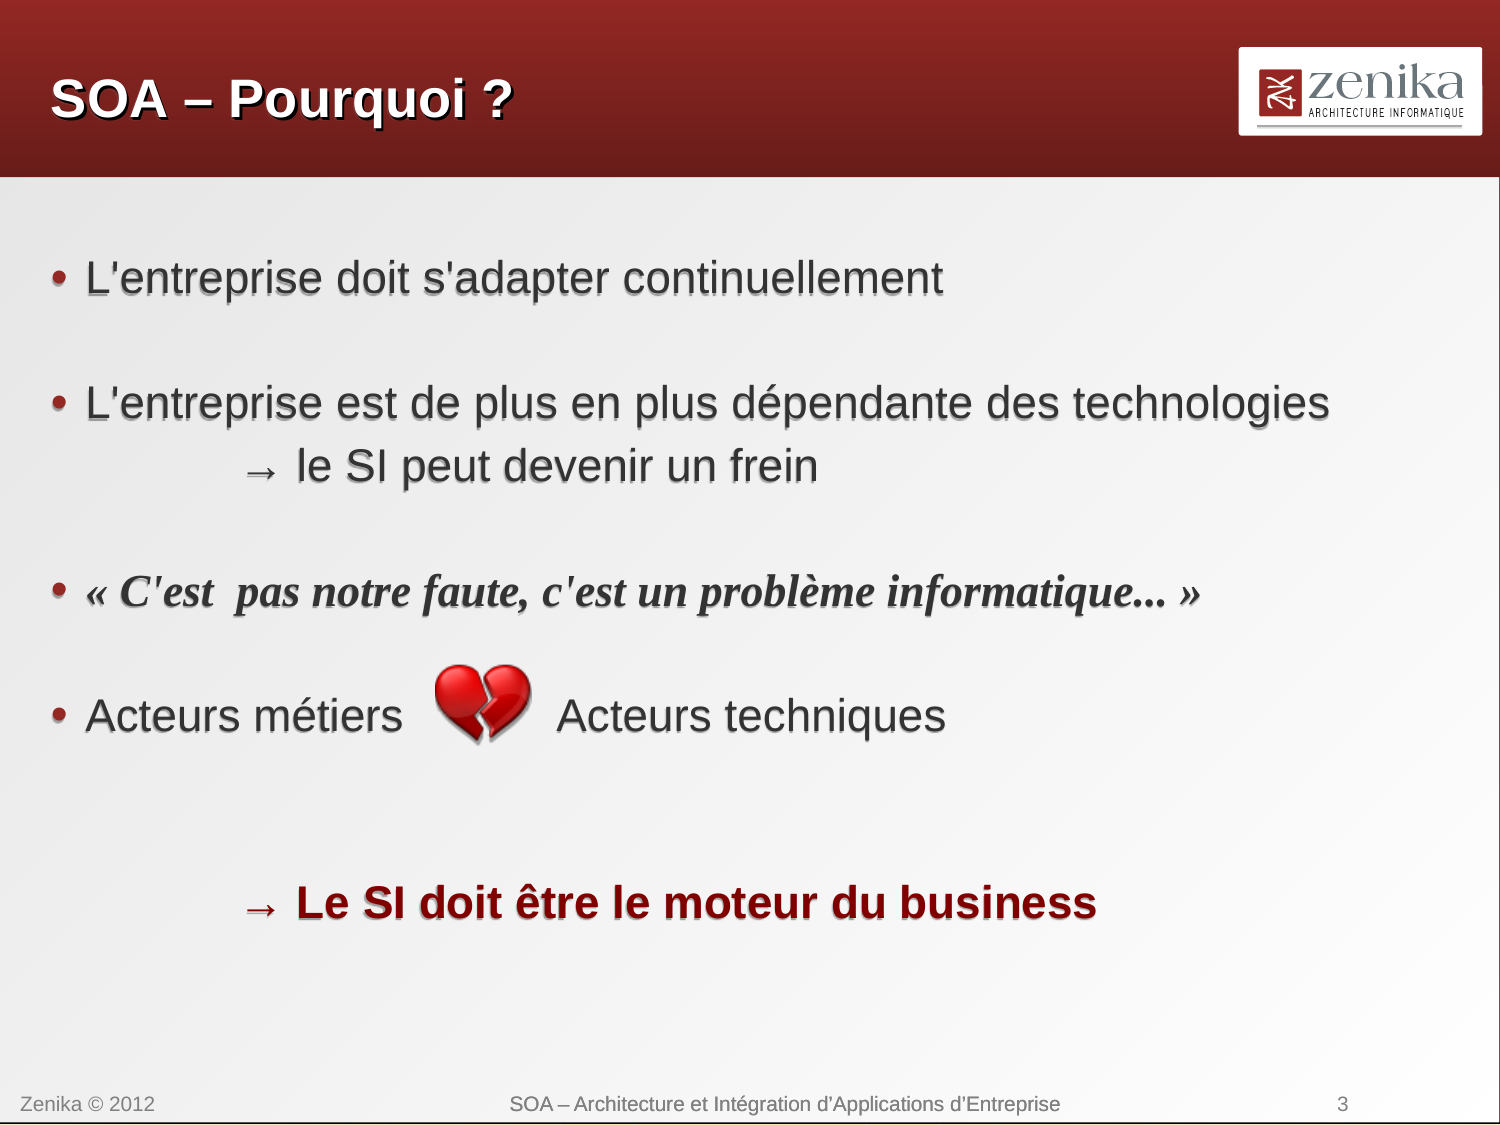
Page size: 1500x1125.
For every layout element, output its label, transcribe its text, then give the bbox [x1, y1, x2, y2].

list L'entreprise doit s'adapter continuellement L'entreprise est de plus en plus dépendante des technologies → le SI peut devenir un frein « C'est pas notre faute, c'est un problème informatique... » Acteurs métiers Acteurs techniques → Le SI doit être le moteur du business [50, 249, 1435, 1079]
text_box SOA – Architecture et Intégration d’Applications d’Entreprise [443, 1084, 1128, 1106]
picture [435, 659, 532, 757]
title SOA – Pourquoi ? [50, 15, 1206, 180]
